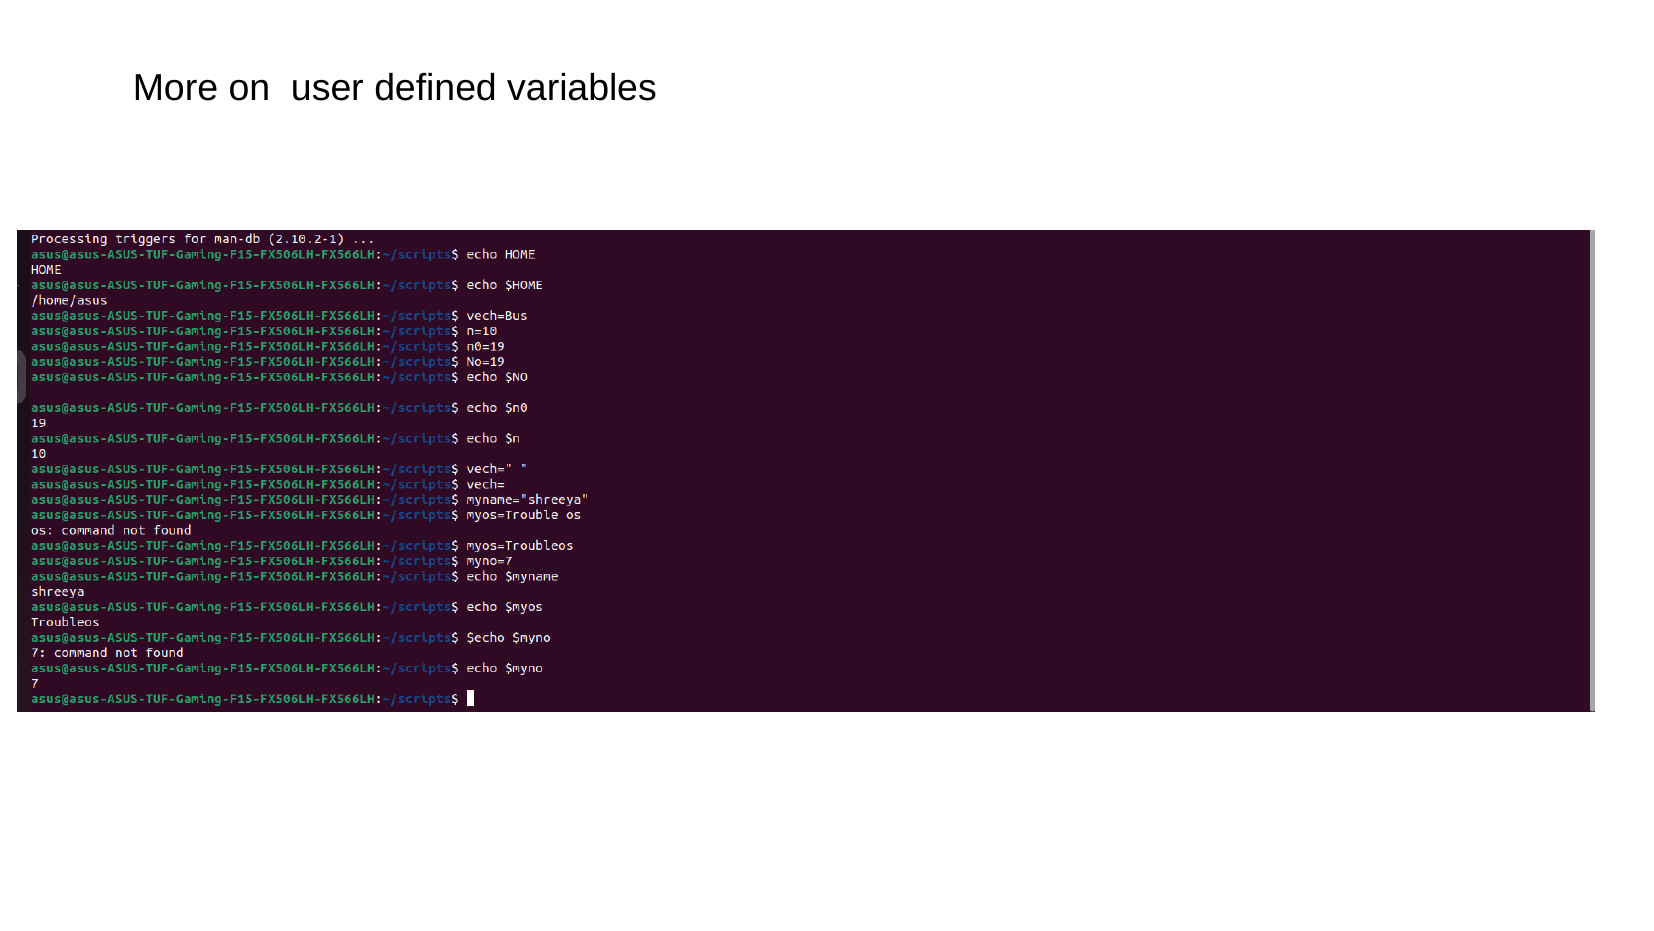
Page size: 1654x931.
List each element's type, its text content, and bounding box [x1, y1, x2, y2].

picture [17, 230, 1595, 712]
text_box More on user defined variables [118, 59, 1004, 116]
